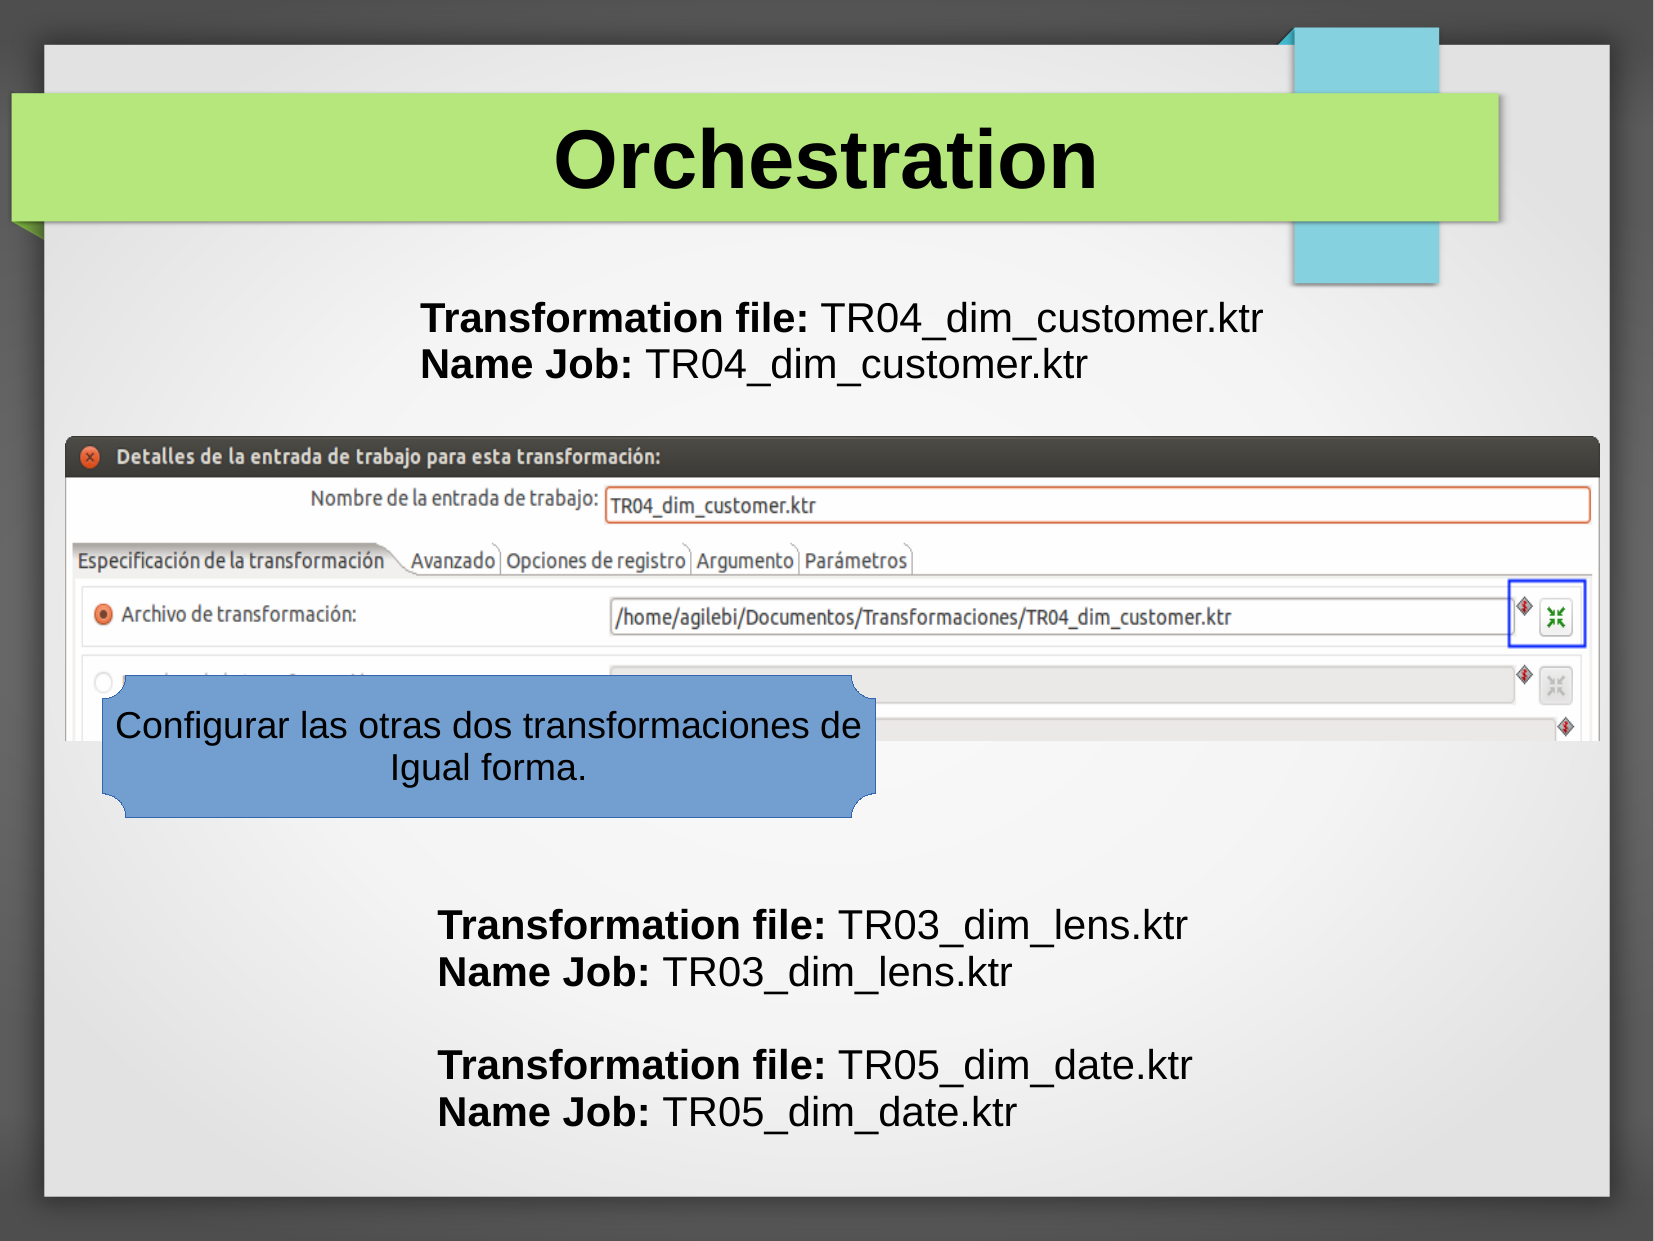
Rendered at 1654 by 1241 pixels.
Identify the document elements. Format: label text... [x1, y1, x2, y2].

picture [0, 0, 1654, 1241]
text_box Transformation file: TR03_dim_lens.ktr Name Job: TR03_dim_lens.ktr Transformation file: TR05_dim_date.ktr Name Job: TR05_dim_date.ktr [422, 894, 1216, 1145]
title Orchestration [70, 106, 1583, 213]
text_box Configurar las otras dos transformaciones de Igual forma. [102, 675, 876, 818]
text_box Transformation file: TR04_dim_customer.ktr Name Job: TR04_dim_customer.ktr [405, 287, 1321, 396]
